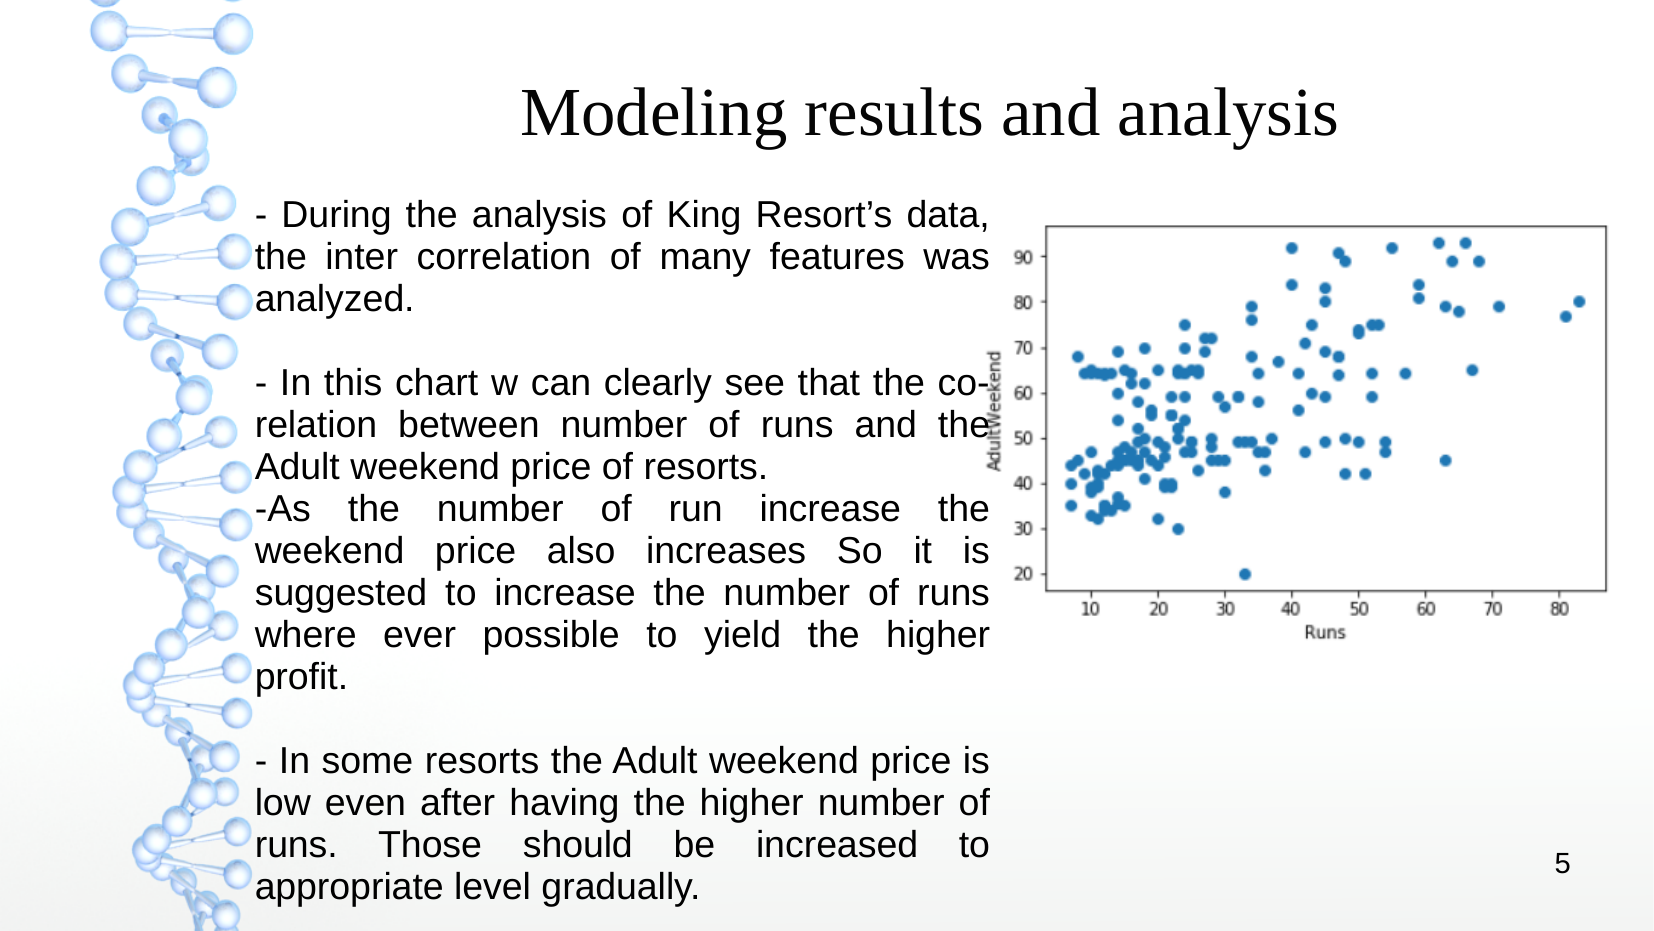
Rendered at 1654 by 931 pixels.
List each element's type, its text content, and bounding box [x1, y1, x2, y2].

picture [0, 0, 1654, 931]
title Modeling results and analysis [265, 35, 1595, 189]
text_box - During the analysis of King Resort’s data, the inter correlation of many features was analyzed. - In this chart w can clearly see that the co-relation between number of runs and the Adult weekend price of resorts. -As the number of run increase the weekend price also increases So it is suggested to increase the number of runs where ever possible to yield the higher profit. - In some resorts the Adult weekend price is low even after having the higher number of runs. Those should be increased to appropriate level gradually. [240, 186, 1006, 916]
